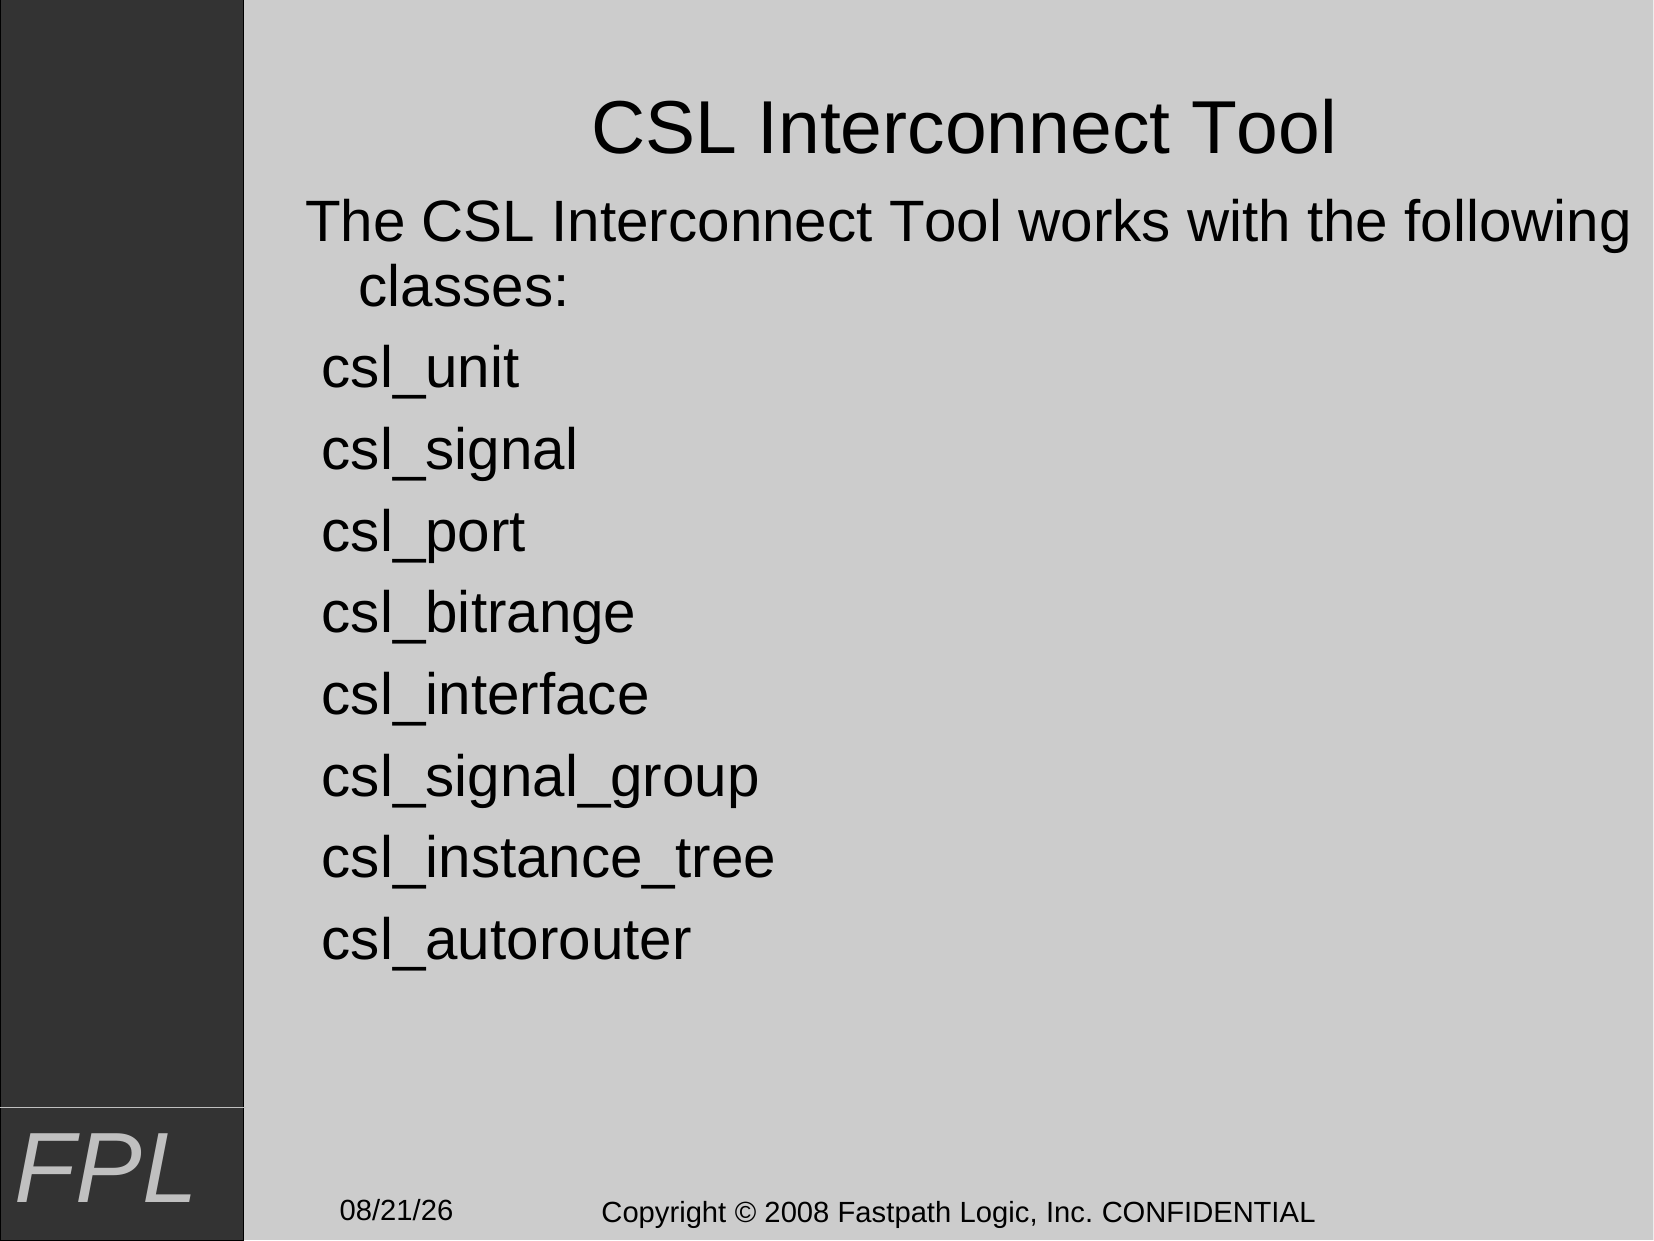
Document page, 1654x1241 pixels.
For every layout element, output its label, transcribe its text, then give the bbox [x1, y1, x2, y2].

list The CSL Interconnect Tool works with the following classes: csl_unit csl_signal csl_port csl_bitrange csl_interface csl_signal_group csl_instance_tree csl_autorouter [275, 188, 1654, 1187]
title CSL Interconnect Tool [413, 19, 1516, 188]
